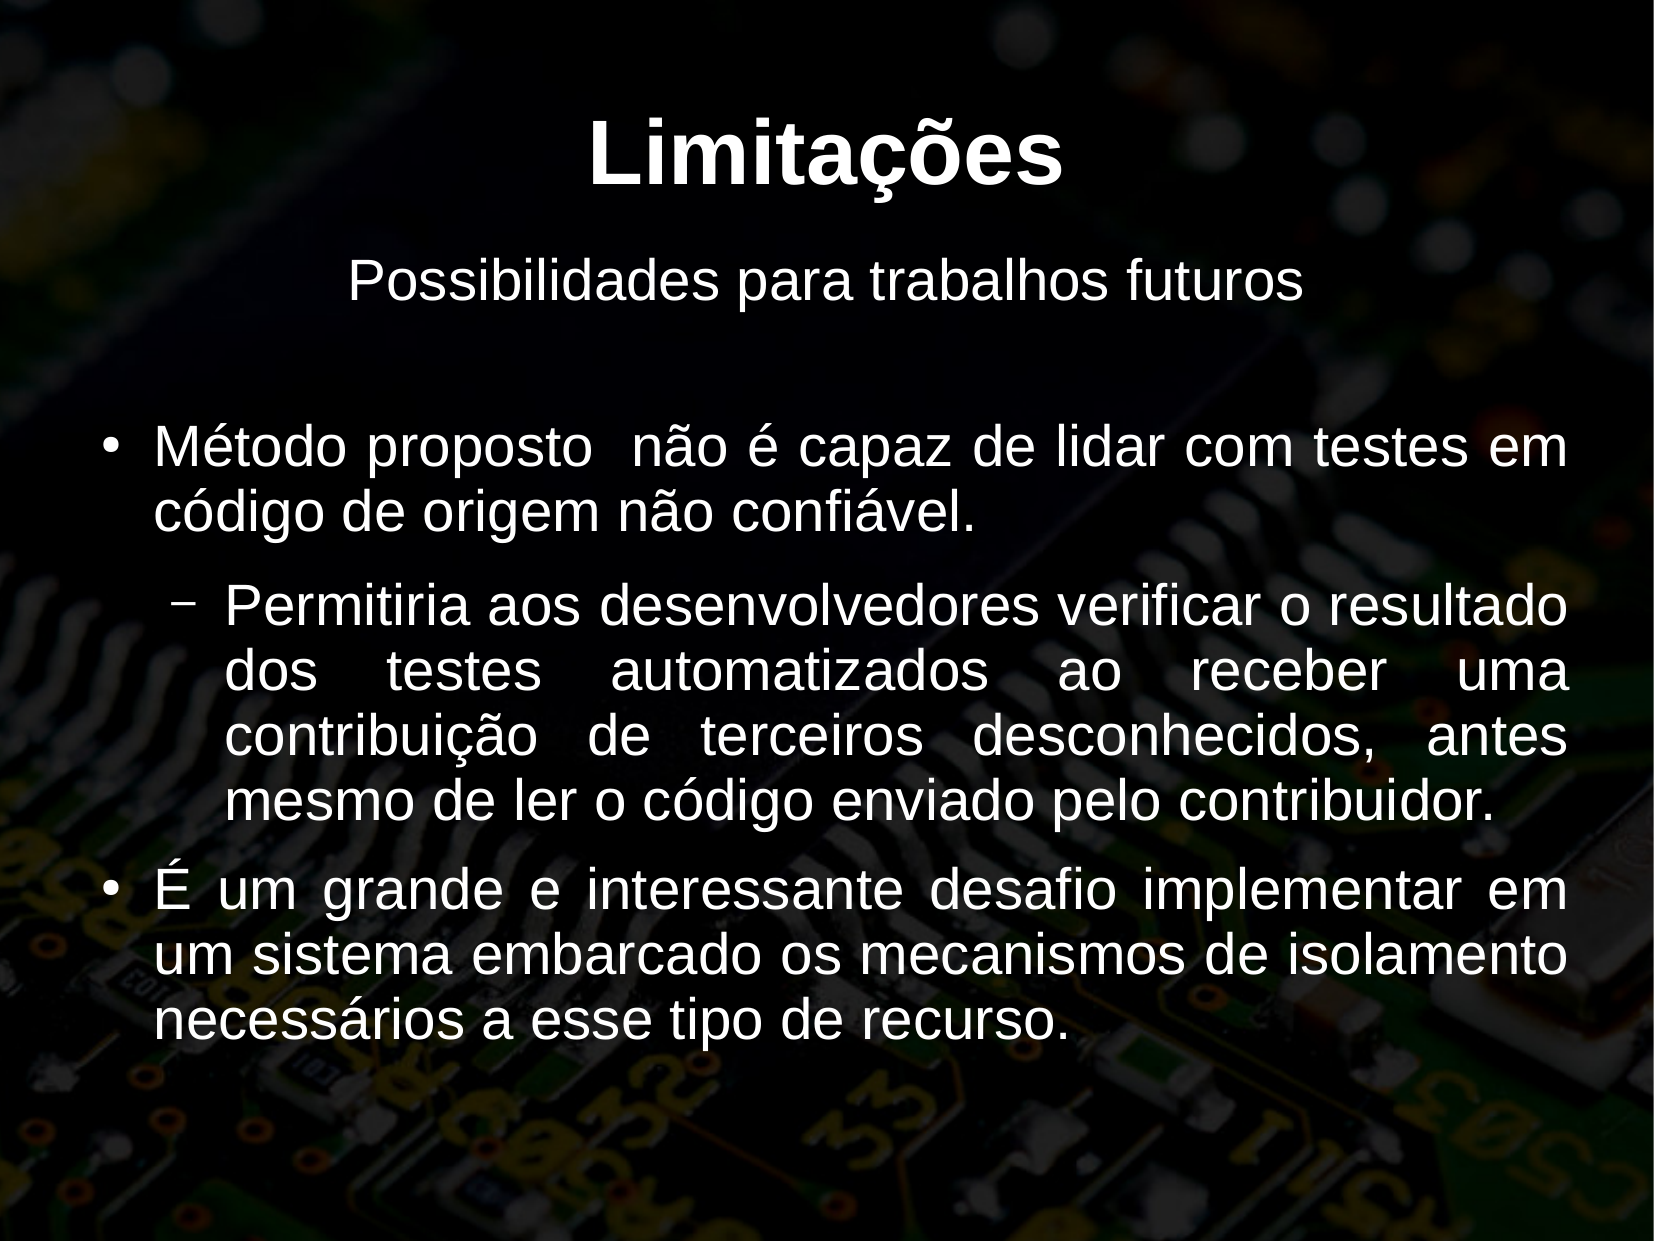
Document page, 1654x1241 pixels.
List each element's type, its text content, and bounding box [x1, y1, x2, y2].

list Método proposto não é capaz de lidar com testes em código de origem não confiável. Permitiria aos desenvolvedores verificar o resultado dos testes automatizados ao receber uma contribuição de terceiros desconhecidos, antes mesmo de ler o código enviado pelo contribuidor. É um grande e interessante desafio implementar em um sistema embarcado os mecanismos de isolamento necessários a esse tipo de recurso. [82, 413, 1571, 1111]
title Possibilidades para trabalhos futuros [82, 229, 1571, 331]
picture [0, 0, 1654, 1241]
title Limitações [82, 49, 1571, 229]
